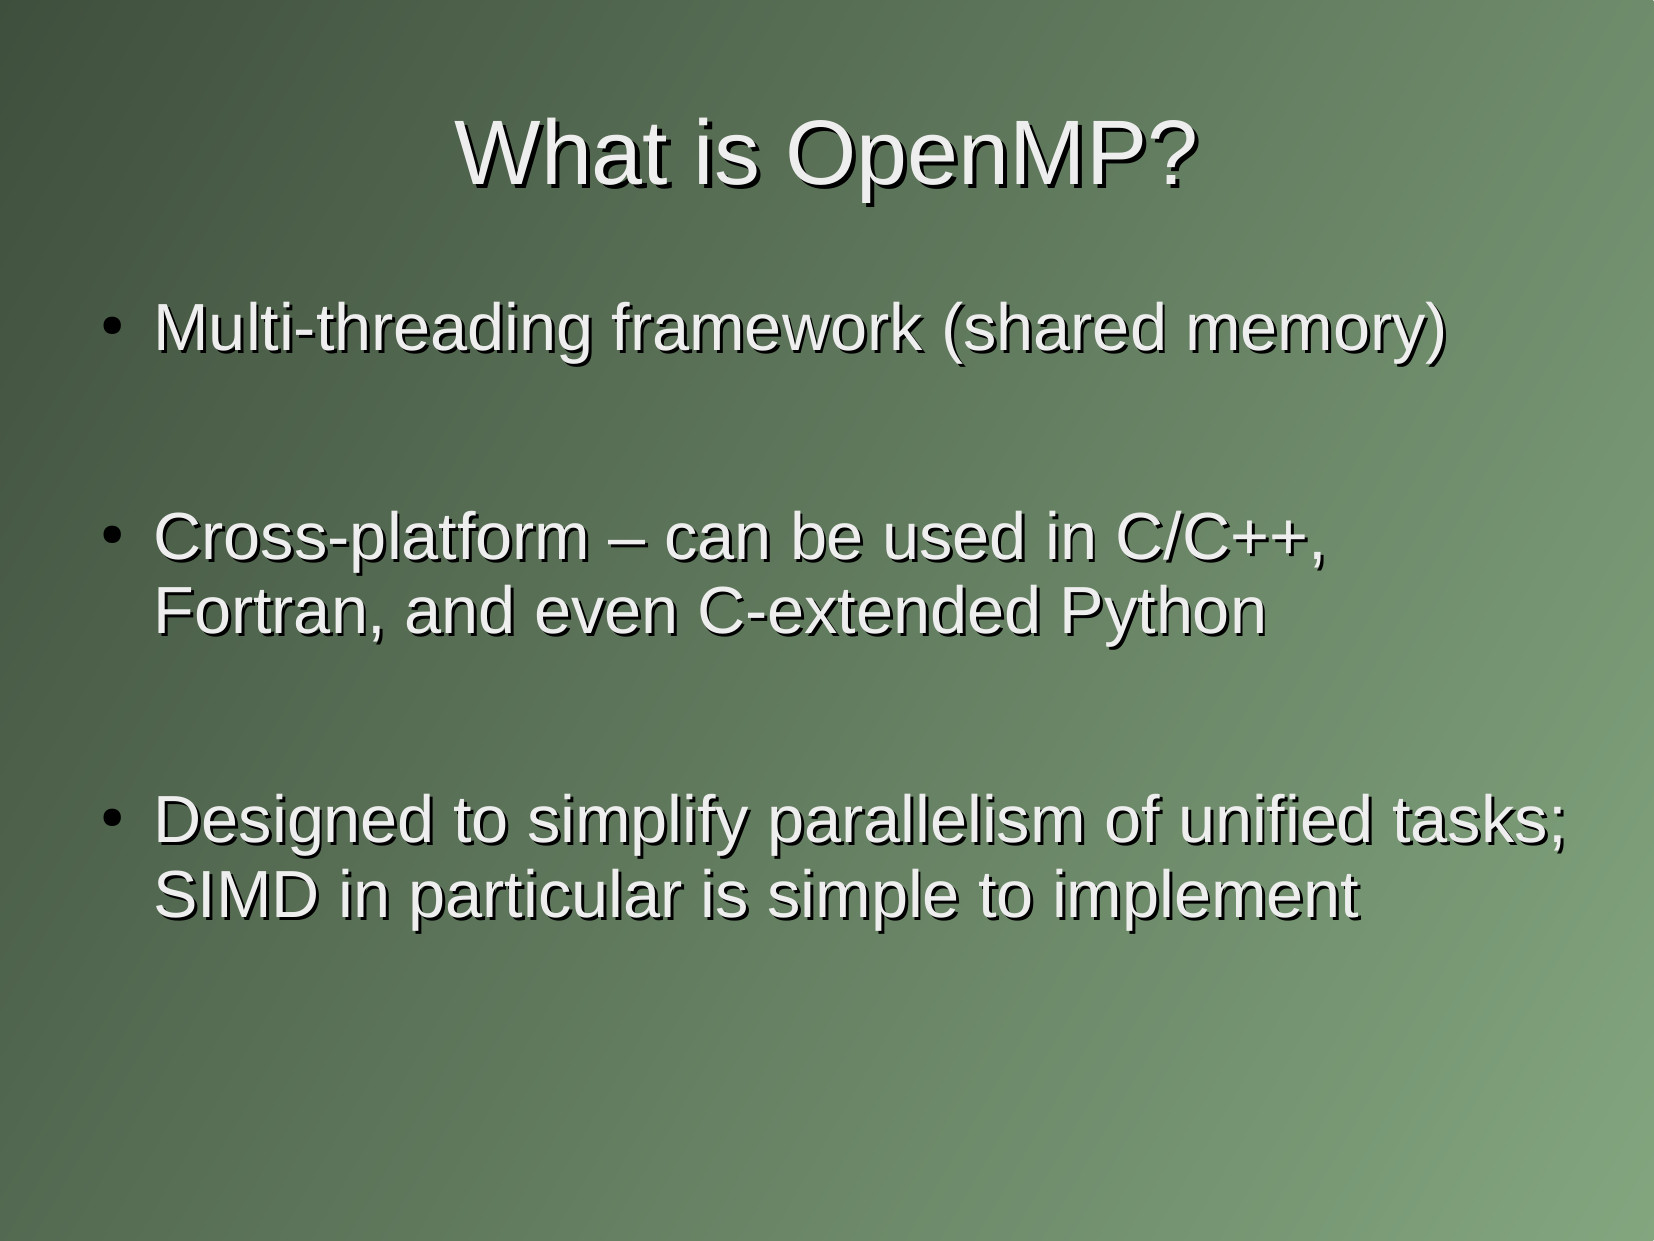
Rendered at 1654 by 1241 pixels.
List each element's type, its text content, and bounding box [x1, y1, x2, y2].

list Multi-threading framework (shared memory) Cross-platform – can be used in C/C++, Fortran, and even C-extended Python Designed to simplify parallelism of unified tasks; SIMD in particular is simple to implement [82, 290, 1571, 1010]
title What is OpenMP? [82, 49, 1571, 257]
